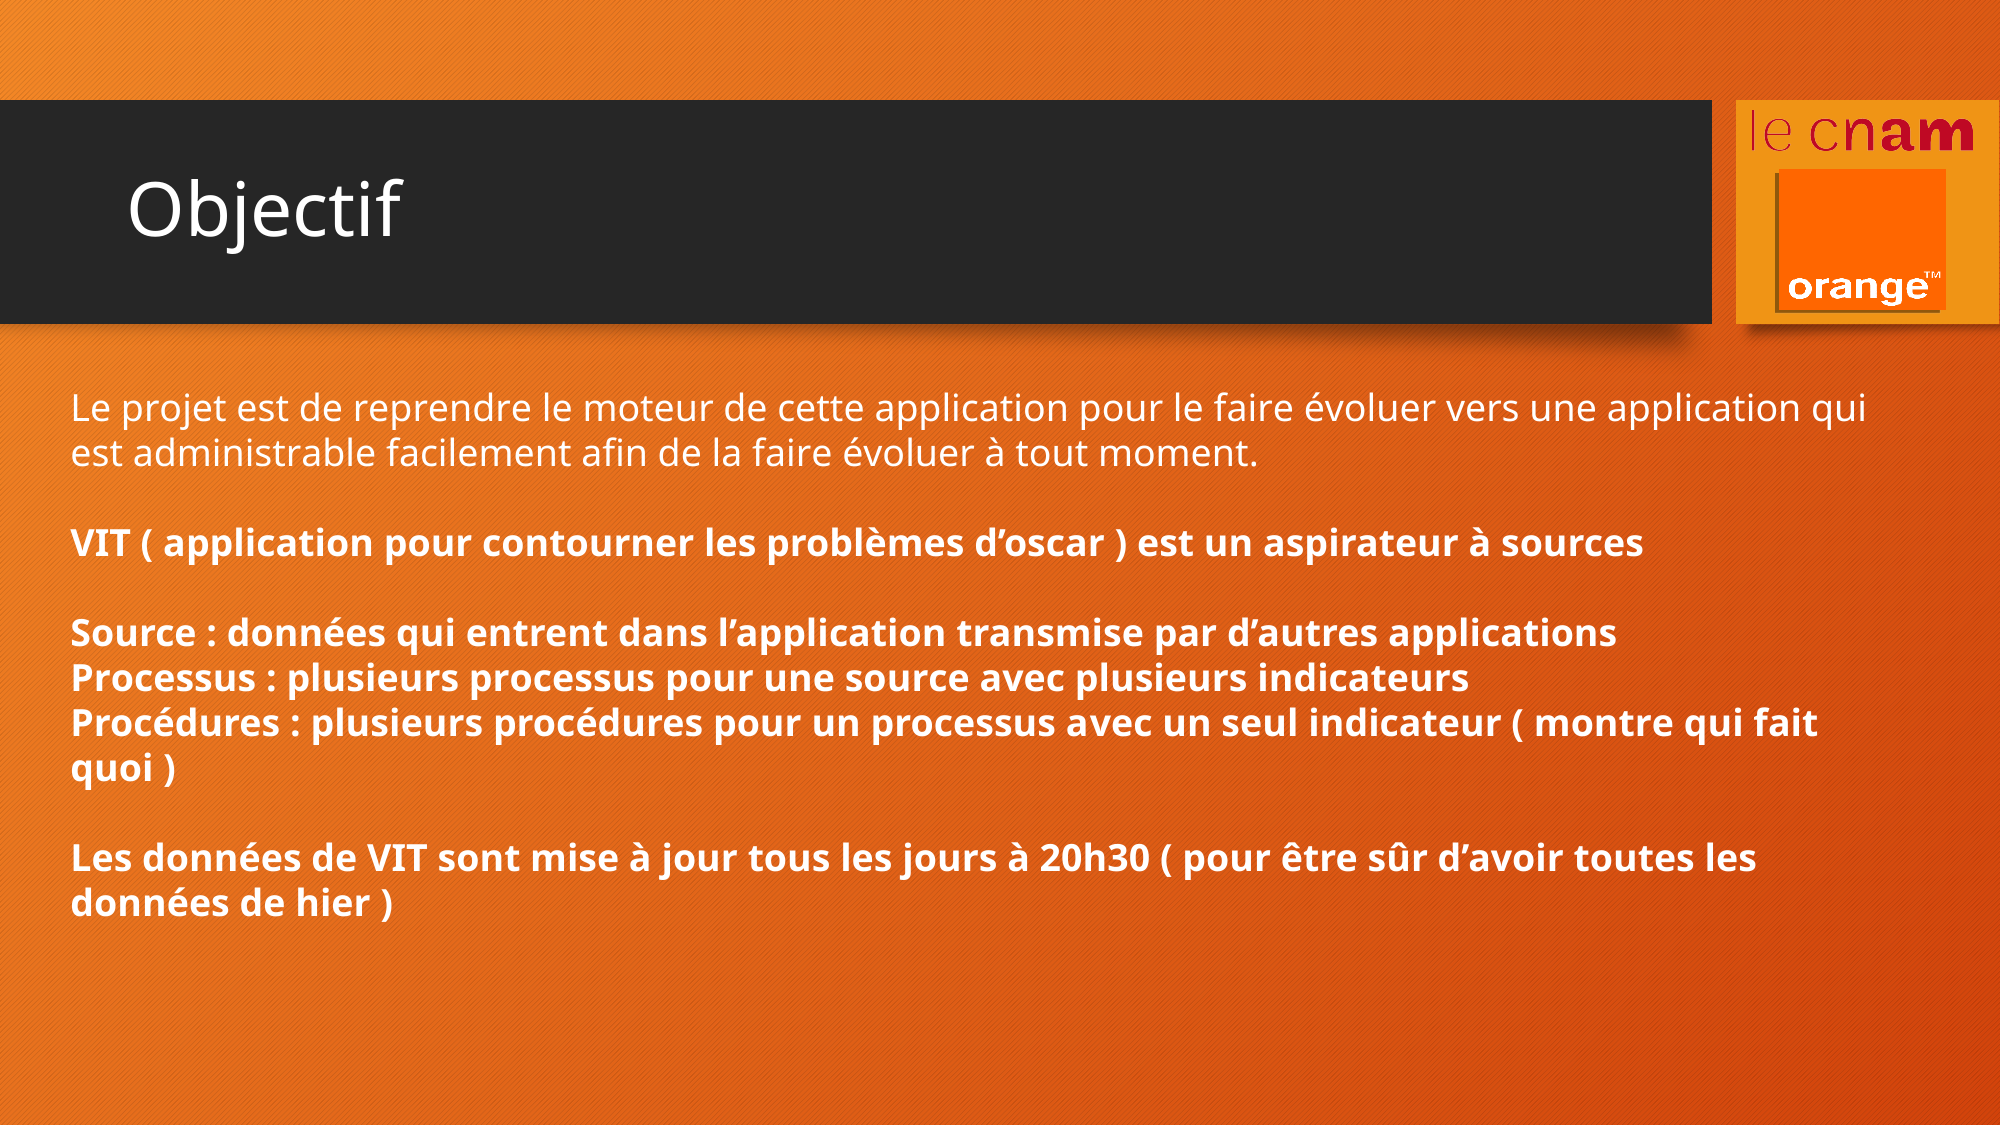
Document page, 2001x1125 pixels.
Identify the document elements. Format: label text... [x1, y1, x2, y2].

picture [1752, 110, 1973, 151]
title Objectif [111, 123, 1689, 301]
text_box Le projet est de reprendre le moteur de cette application pour le faire évoluer vers une application qui est administrable facilement afin de la faire évoluer à tout moment. VIT ( application pour contourner les problèmes d’oscar ) est un aspirateur à sources Source : données qui entrent dans l’application transmise par d’autres applications Processus : plusieurs processus pour une source avec plusieurs indicateurs Procédures : plusieurs procédures pour un processus avec un seul indicateur ( montre qui fait quoi ) Les données de VIT sont mise à jour tous les jours à 20h30 ( pour être sûr d’avoir toutes les données de hier ) [55, 376, 1898, 891]
picture [1779, 169, 1946, 310]
